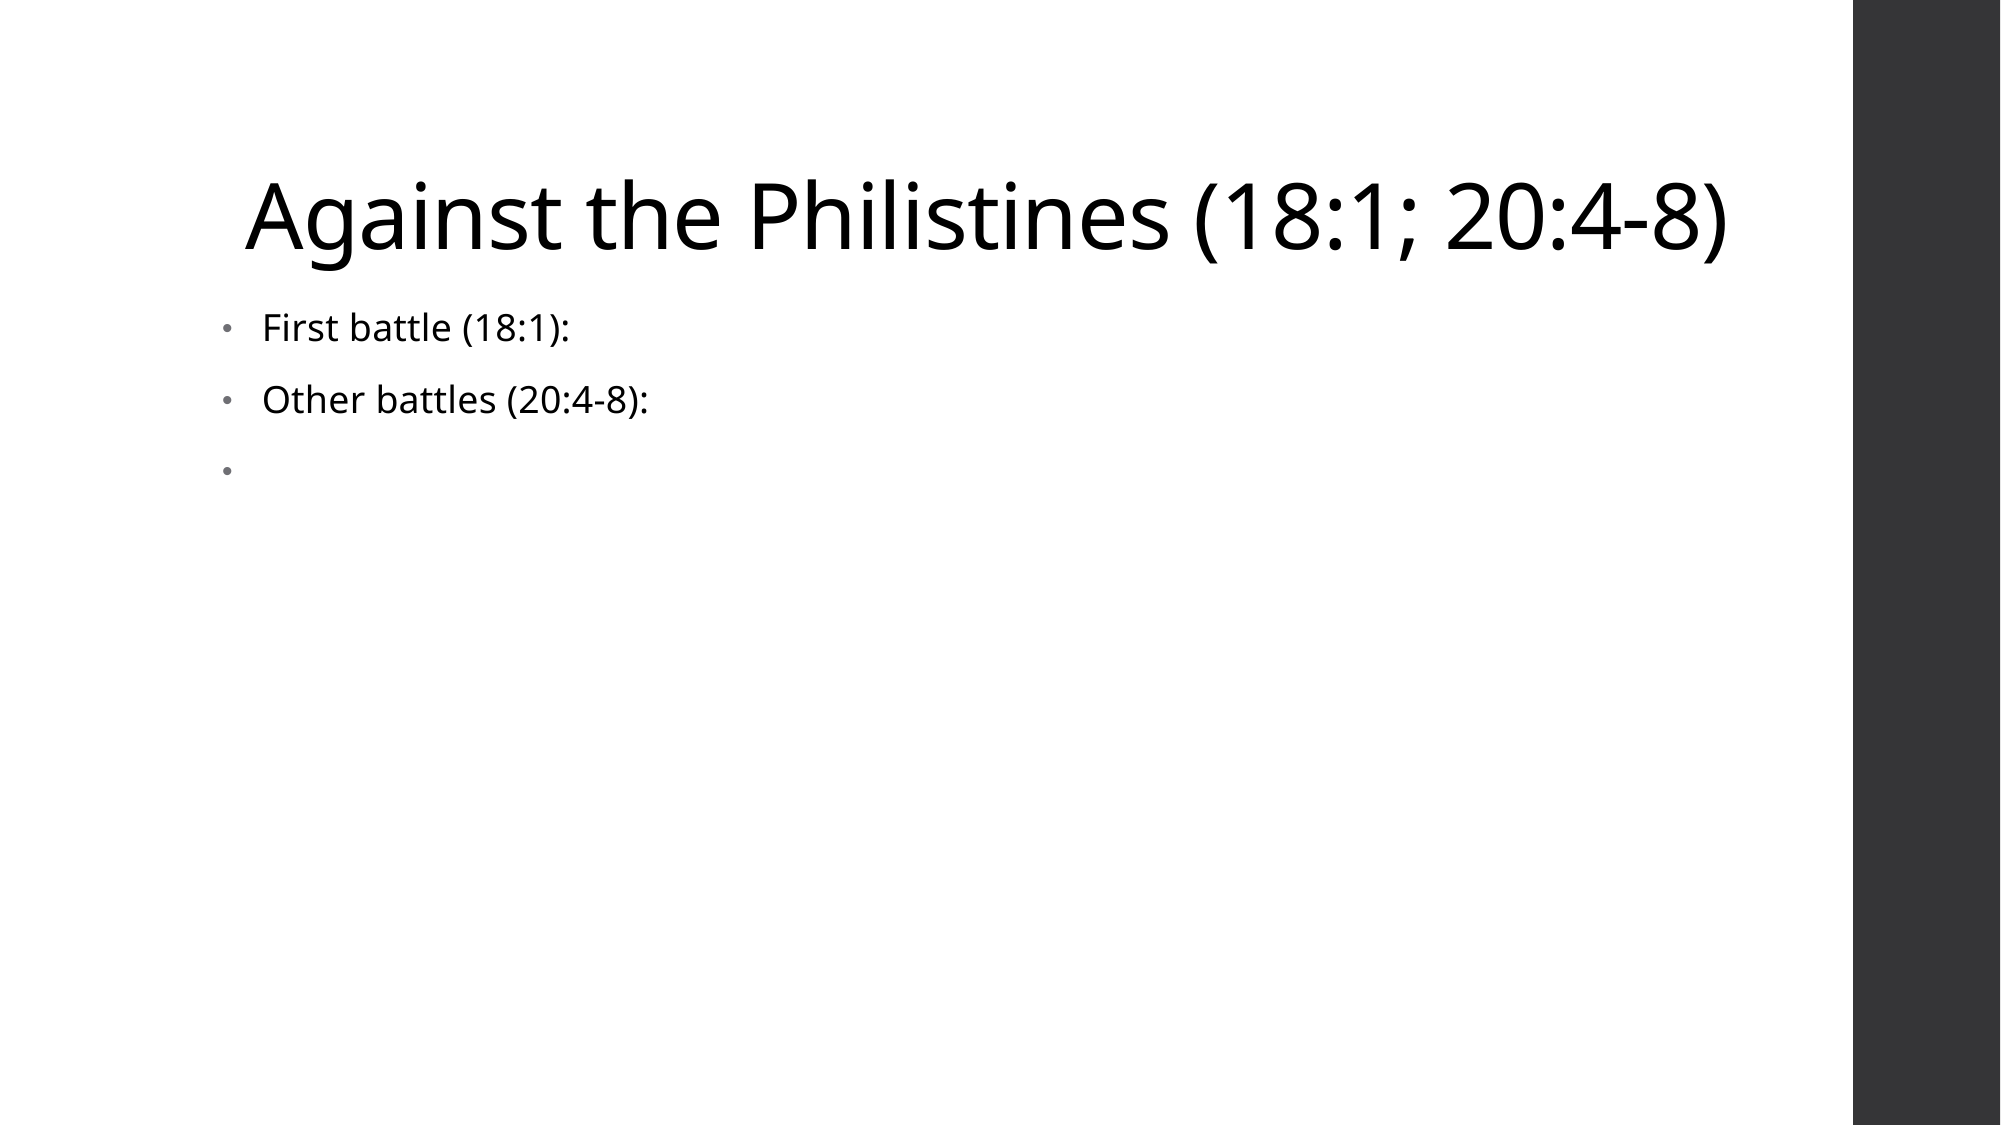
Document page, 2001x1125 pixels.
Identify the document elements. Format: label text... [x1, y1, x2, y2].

title Against the Philistines (18:1; 20:4-8) [206, 60, 1797, 278]
list First battle (18:1): Other battles (20:4-8): [206, 299, 1617, 1014]
